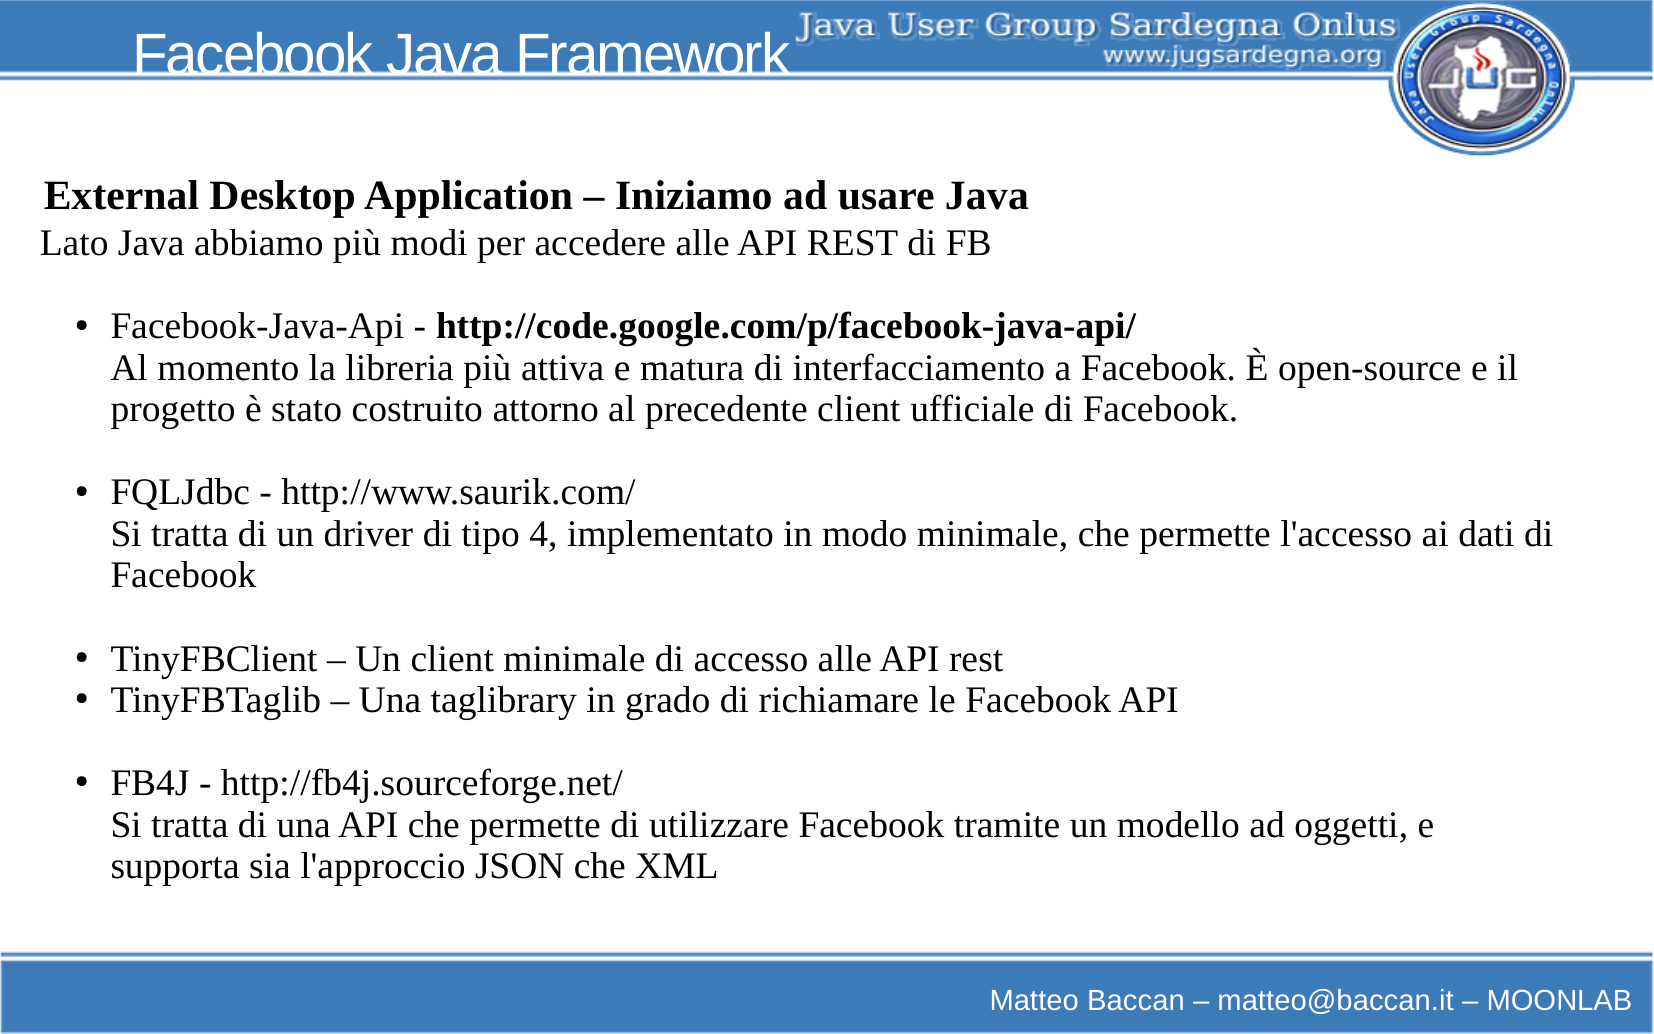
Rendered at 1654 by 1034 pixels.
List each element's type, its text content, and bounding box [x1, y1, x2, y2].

text_box Lato Java abbiamo più modi per accedere alle API REST di FB Facebook-Java-Api - http://code.google.com/p/facebook-java-api/ Al momento la libreria più attiva e matura di interfacciamento a Facebook. È open-source e il progetto è stato costruito attorno al precedente client ufficiale di Facebook. FQLJdbc - http://www.saurik.com/ Si tratta di un driver di tipo 4, implementato in modo minimale, che permette l'accesso ai dati di Facebook TinyFBClient – Un client minimale di accesso alle API rest TinyFBTaglib – Una taglibrary in grado di richiamare le Facebook API FB4J - http://fb4j.sourceforge.net/ Si tratta di una API che permette di utilizzare Facebook tramite un modello ad oggetti, e supporta sia l'approccio JSON che XML [24, 215, 1577, 911]
title Facebook Java Framework [132, 5, 1609, 103]
text_box External Desktop Application – Iniziamo ad usare Java [29, 141, 1257, 204]
picture [0, 0, 1654, 1034]
